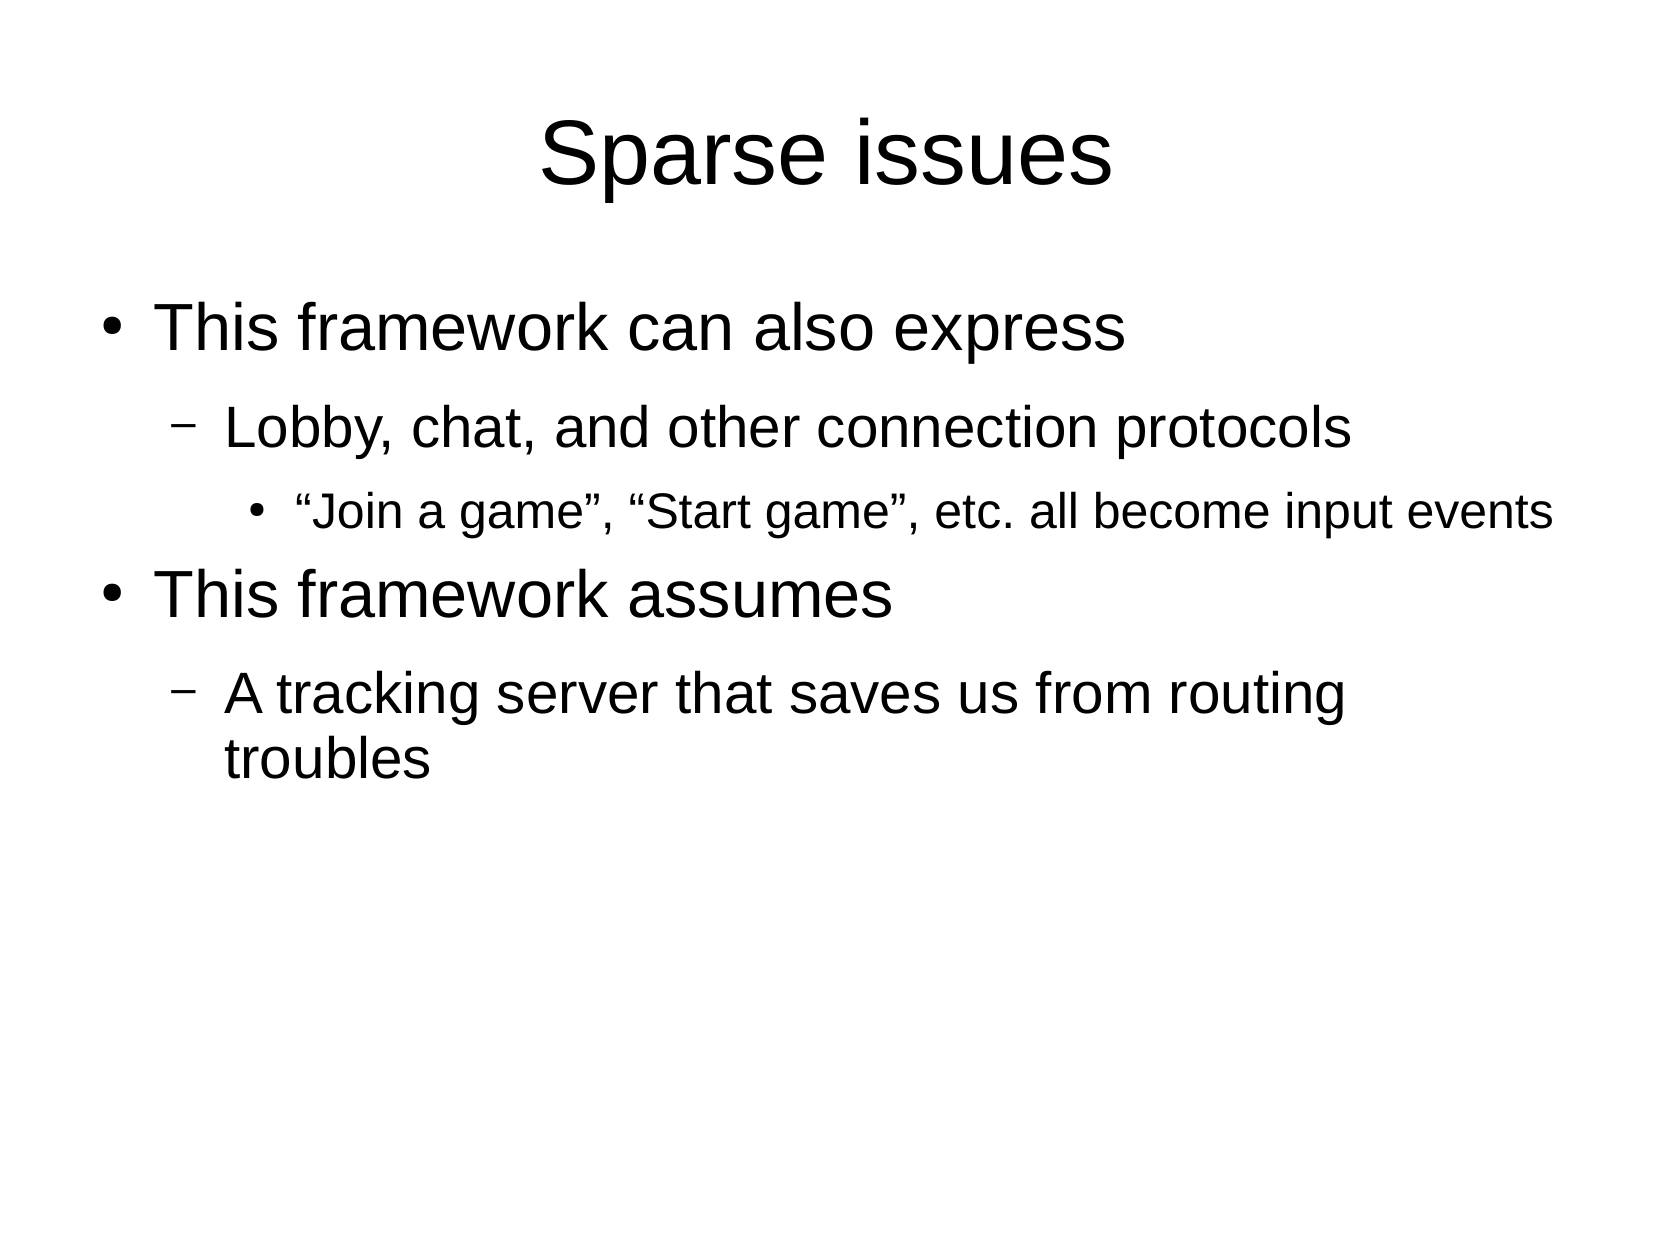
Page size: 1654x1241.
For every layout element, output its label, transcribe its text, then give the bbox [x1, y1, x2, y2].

title Sparse issues [82, 49, 1571, 257]
list This framework can also express Lobby, chat, and other connection protocols “Join a game”, “Start game”, etc. all become input events This framework assumes A tracking server that saves us from routing troubles [82, 290, 1571, 1109]
